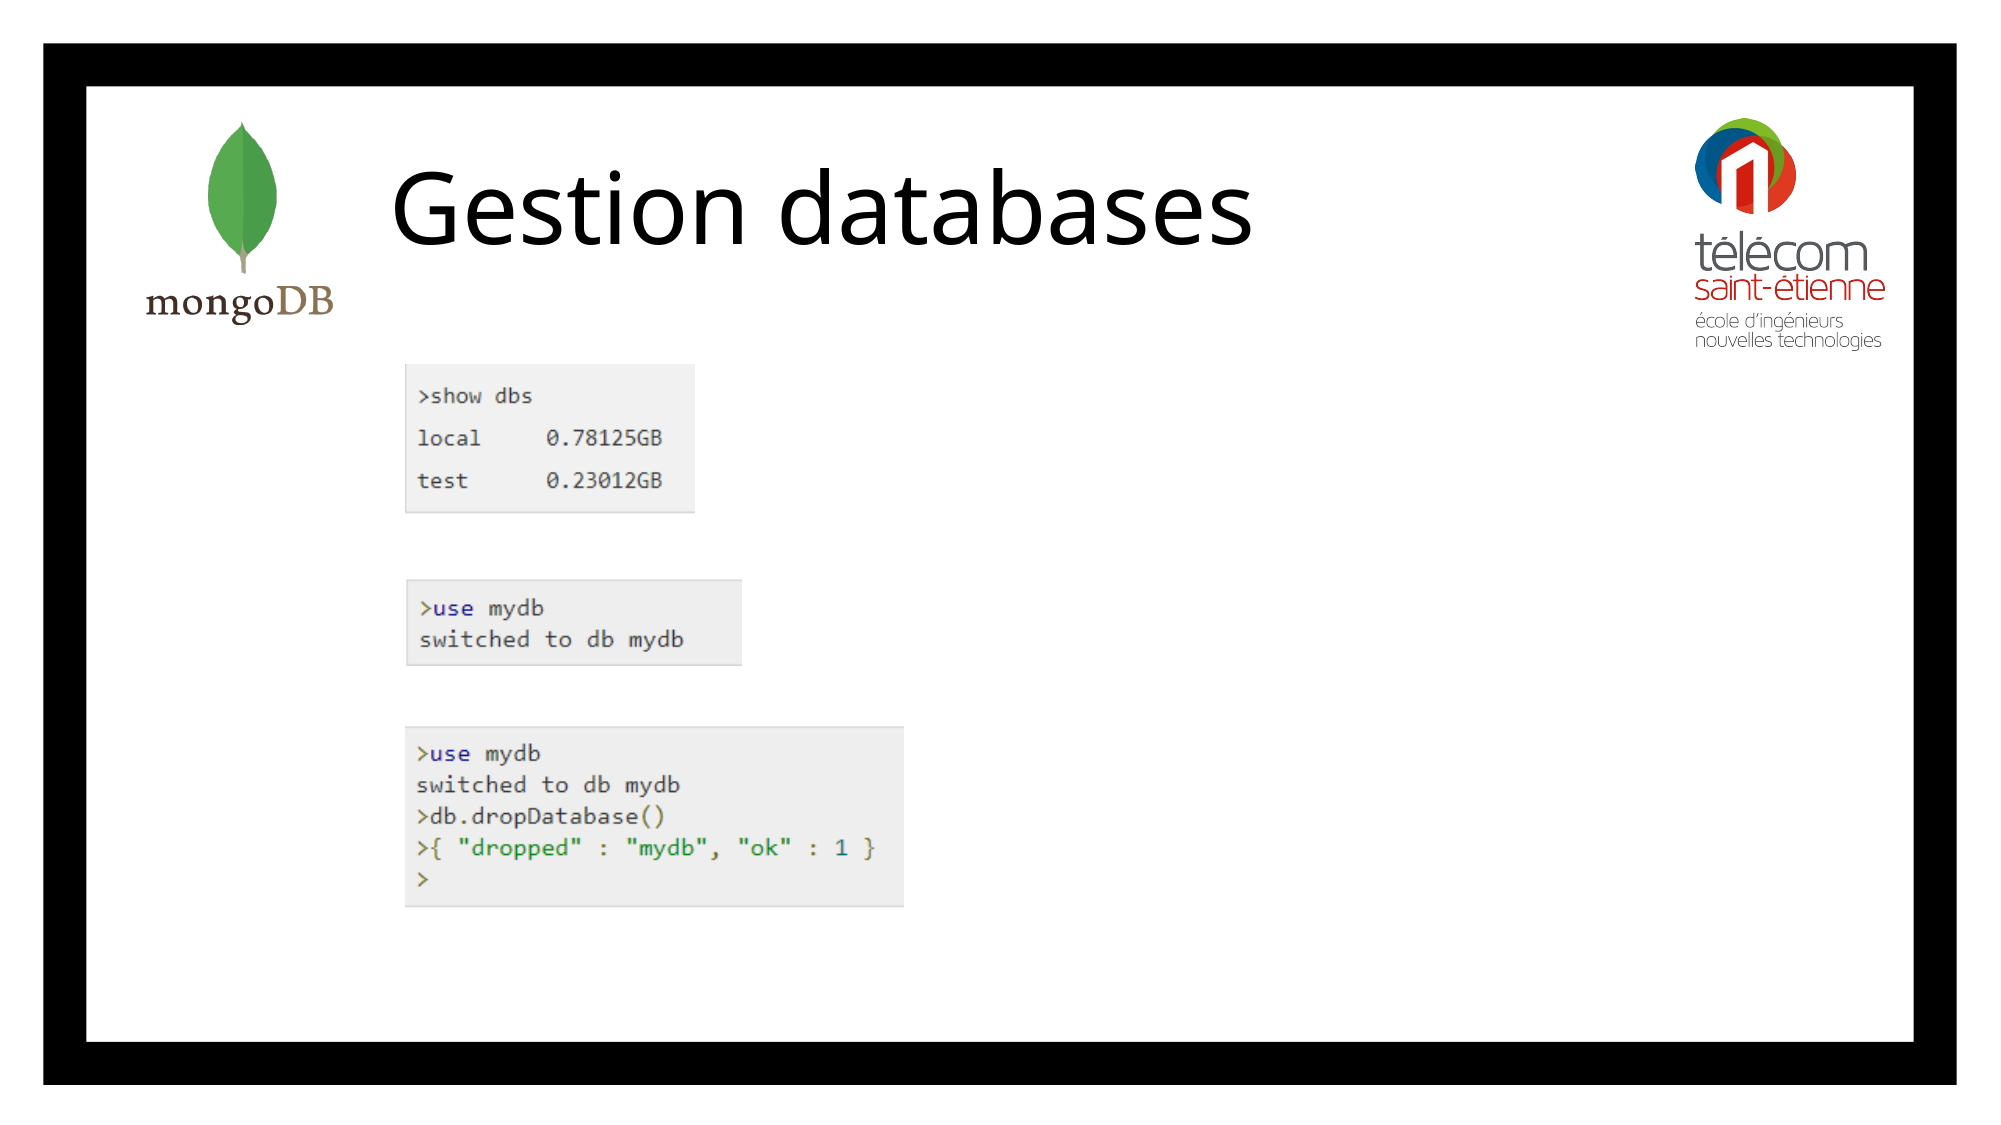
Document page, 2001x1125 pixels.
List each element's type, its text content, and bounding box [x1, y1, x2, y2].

picture [405, 364, 695, 515]
picture [405, 575, 742, 666]
picture [145, 121, 333, 325]
picture [1715, 134, 1730, 138]
picture [1695, 118, 1885, 351]
title Gestion databases [369, 138, 1849, 304]
picture [405, 725, 904, 909]
